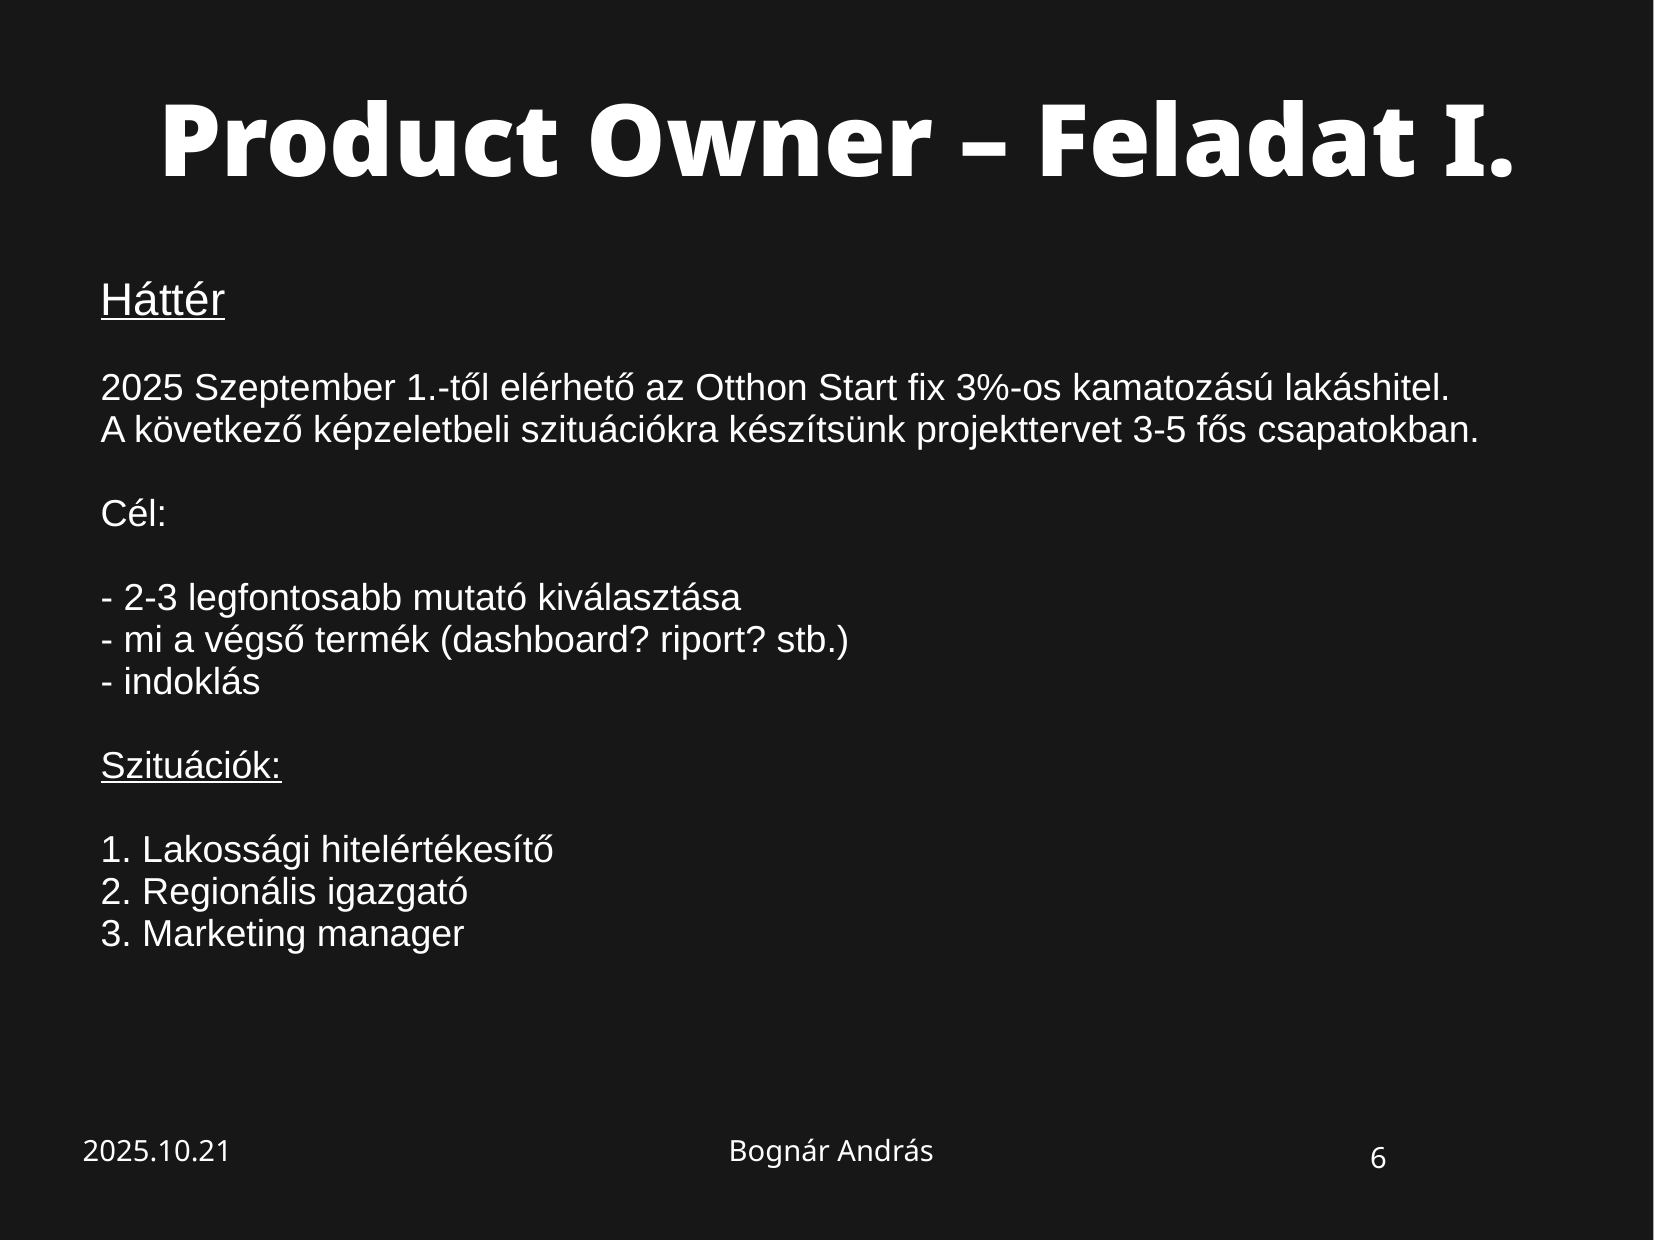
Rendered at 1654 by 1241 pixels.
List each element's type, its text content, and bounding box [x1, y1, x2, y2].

text_box Product Owner – Feladat I. [67, 26, 1550, 249]
text_box Háttér 2025 Szeptember 1.-től elérhető az Otthon Start fix 3%-os kamatozású lakáshitel. A következő képzeletbeli szituációkra készítsünk projekttervet 3-5 fős csapatokban. Cél: - 2-3 legfontosabb mutató kiválasztása - mi a végső termék (dashboard? riport? stb.) - indoklás Szituációk: 1. Lakossági hitelértékesítő 2. Regionális igazgató 3. Marketing manager [85, 266, 1528, 1085]
